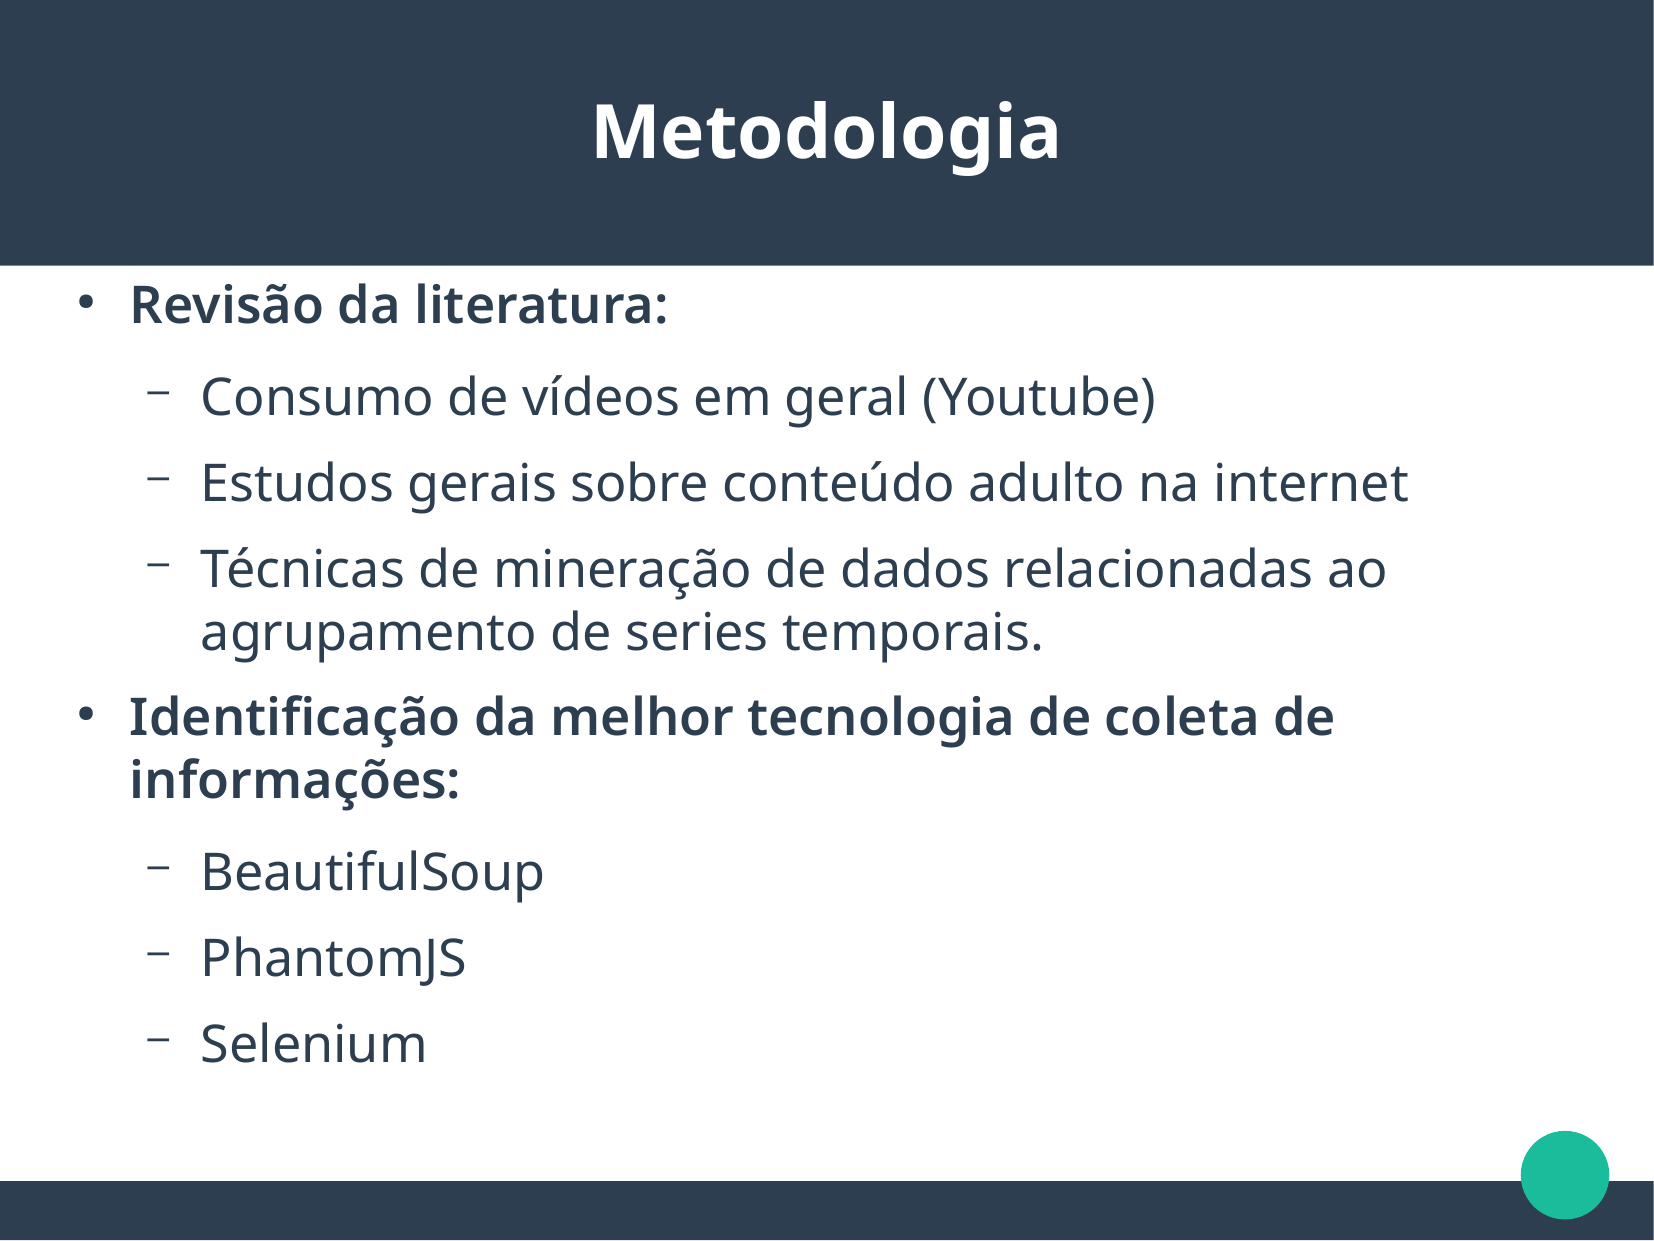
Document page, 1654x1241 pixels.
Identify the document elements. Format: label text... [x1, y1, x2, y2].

title Metodologia [59, 49, 1595, 207]
list Revisão da literatura: Consumo de vídeos em geral (Youtube) Estudos gerais sobre conteúdo adulto na internet Técnicas de mineração de dados relacionadas ao agrupamento de series temporais. Identificação da melhor tecnologia de coleta de informações: BeautifulSoup PhantomJS Selenium [59, 271, 1595, 1146]
